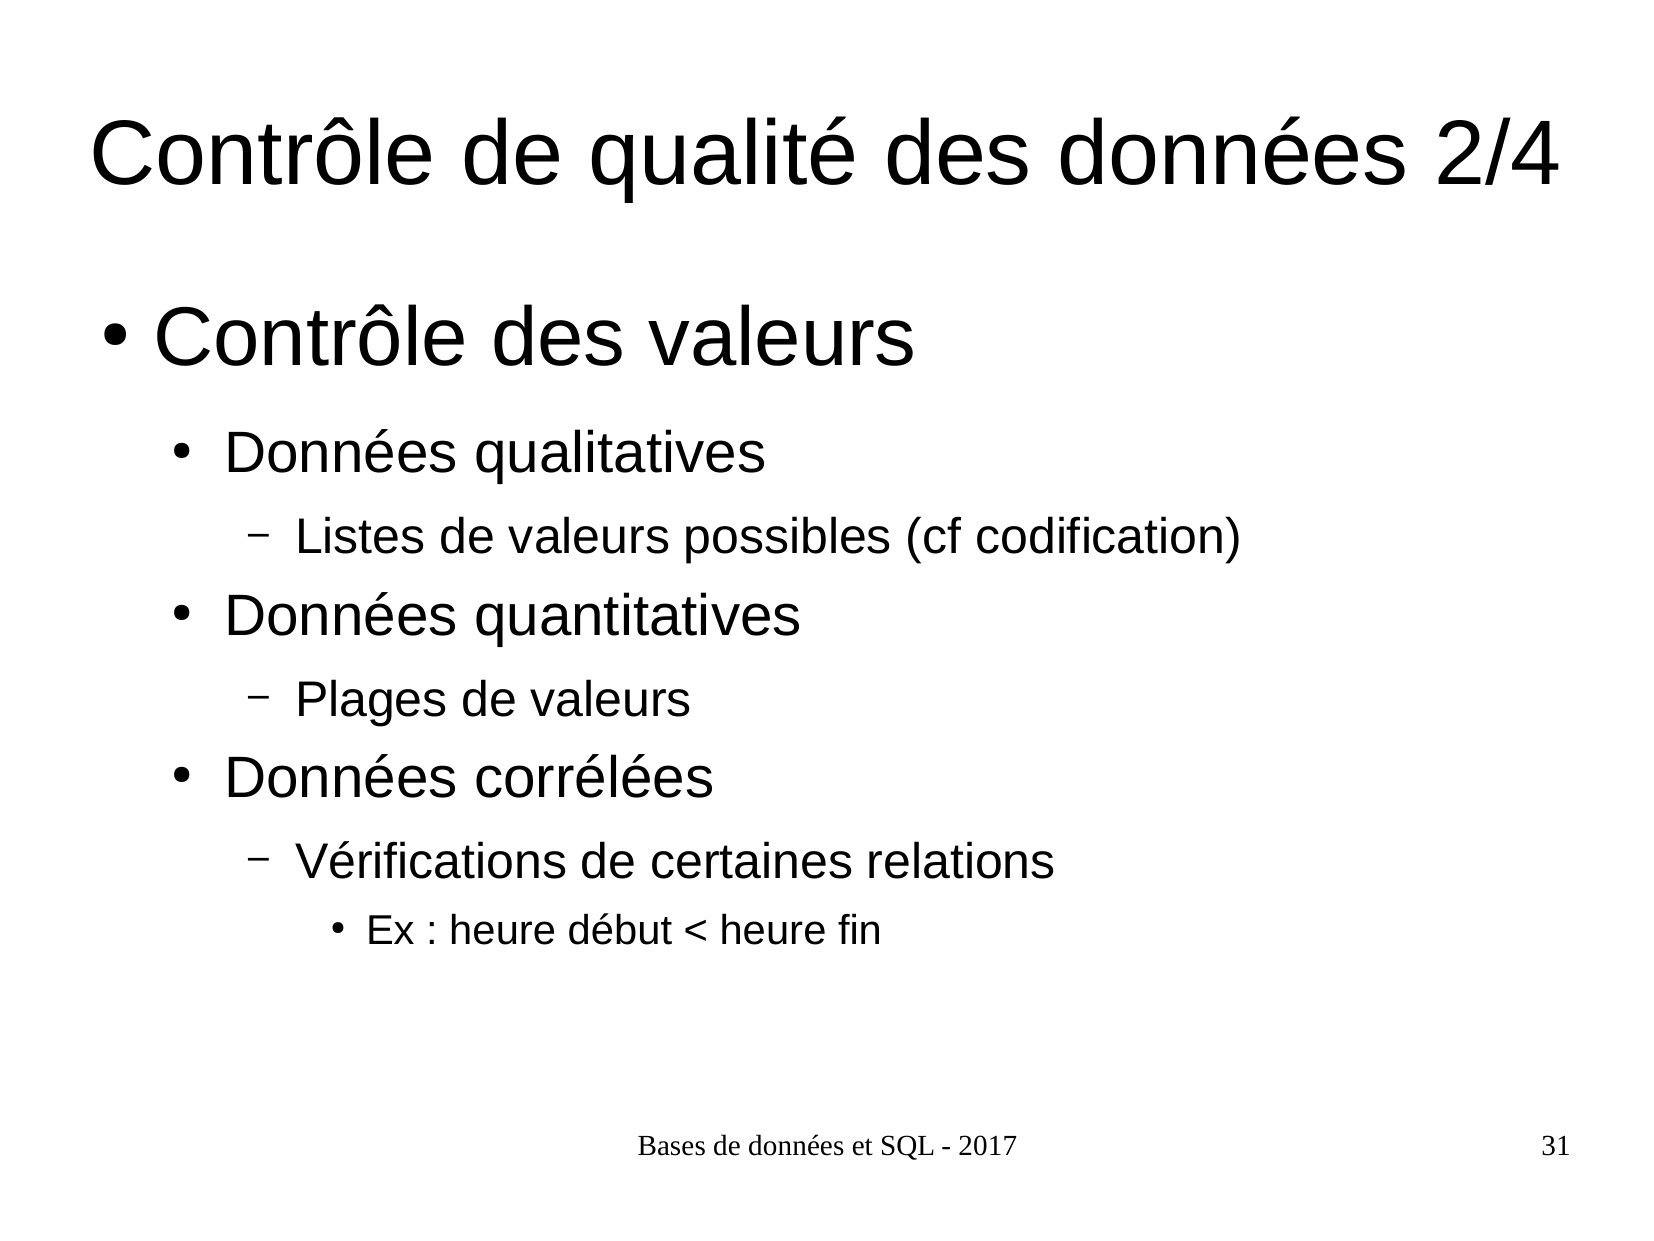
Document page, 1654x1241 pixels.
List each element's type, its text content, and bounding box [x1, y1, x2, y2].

list Contrôle des valeurs Données qualitatives Listes de valeurs possibles (cf codification) Données quantitatives Plages de valeurs Données corrélées Vérifications de certaines relations Ex : heure début < heure fin [82, 290, 1571, 1109]
title Contrôle de qualité des données 2/4 [82, 56, 1571, 250]
